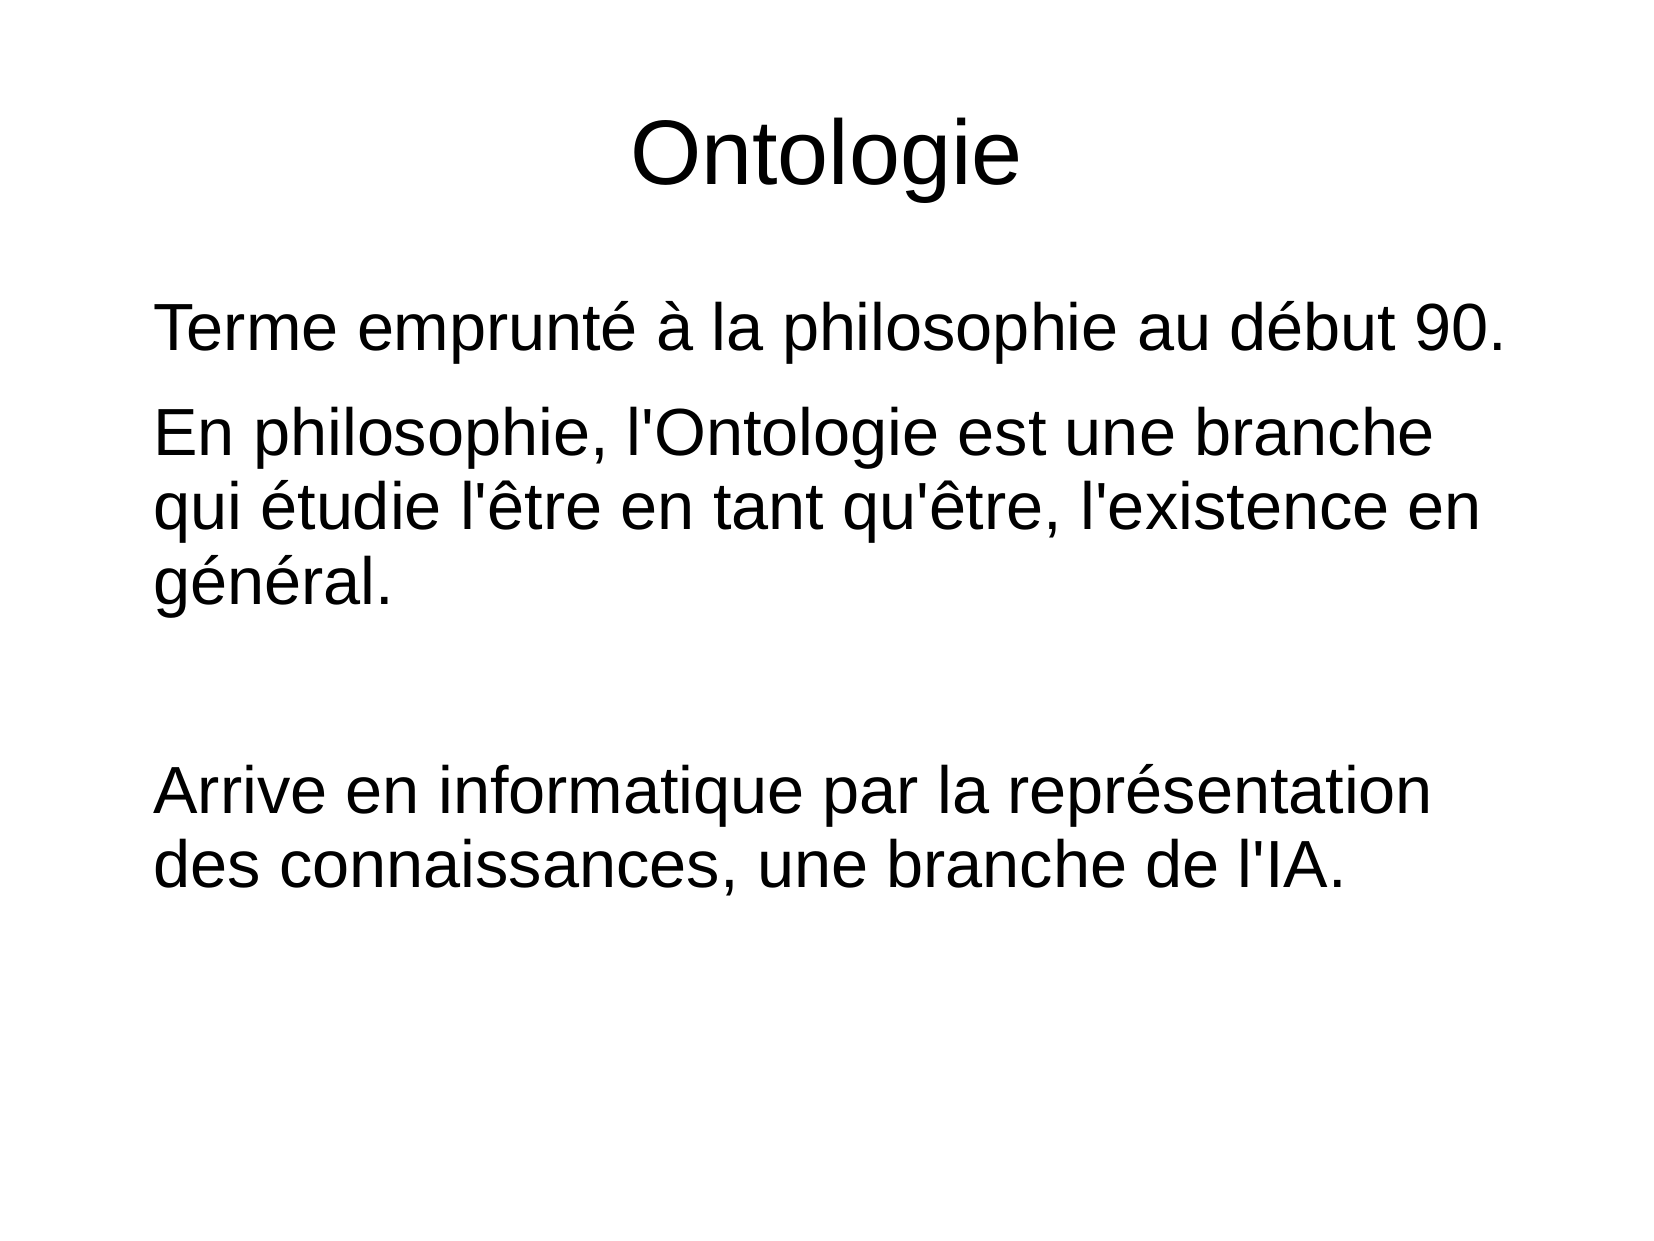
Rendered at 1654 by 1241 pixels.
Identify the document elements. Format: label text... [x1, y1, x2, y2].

title Ontologie [82, 49, 1571, 257]
list Terme emprunté à la philosophie au début 90. En philosophie, l'Ontologie est une branche qui étudie l'être en tant qu'être, l'existence en général. Arrive en informatique par la représentation des connaissances, une branche de l'IA. [82, 290, 1538, 1010]
